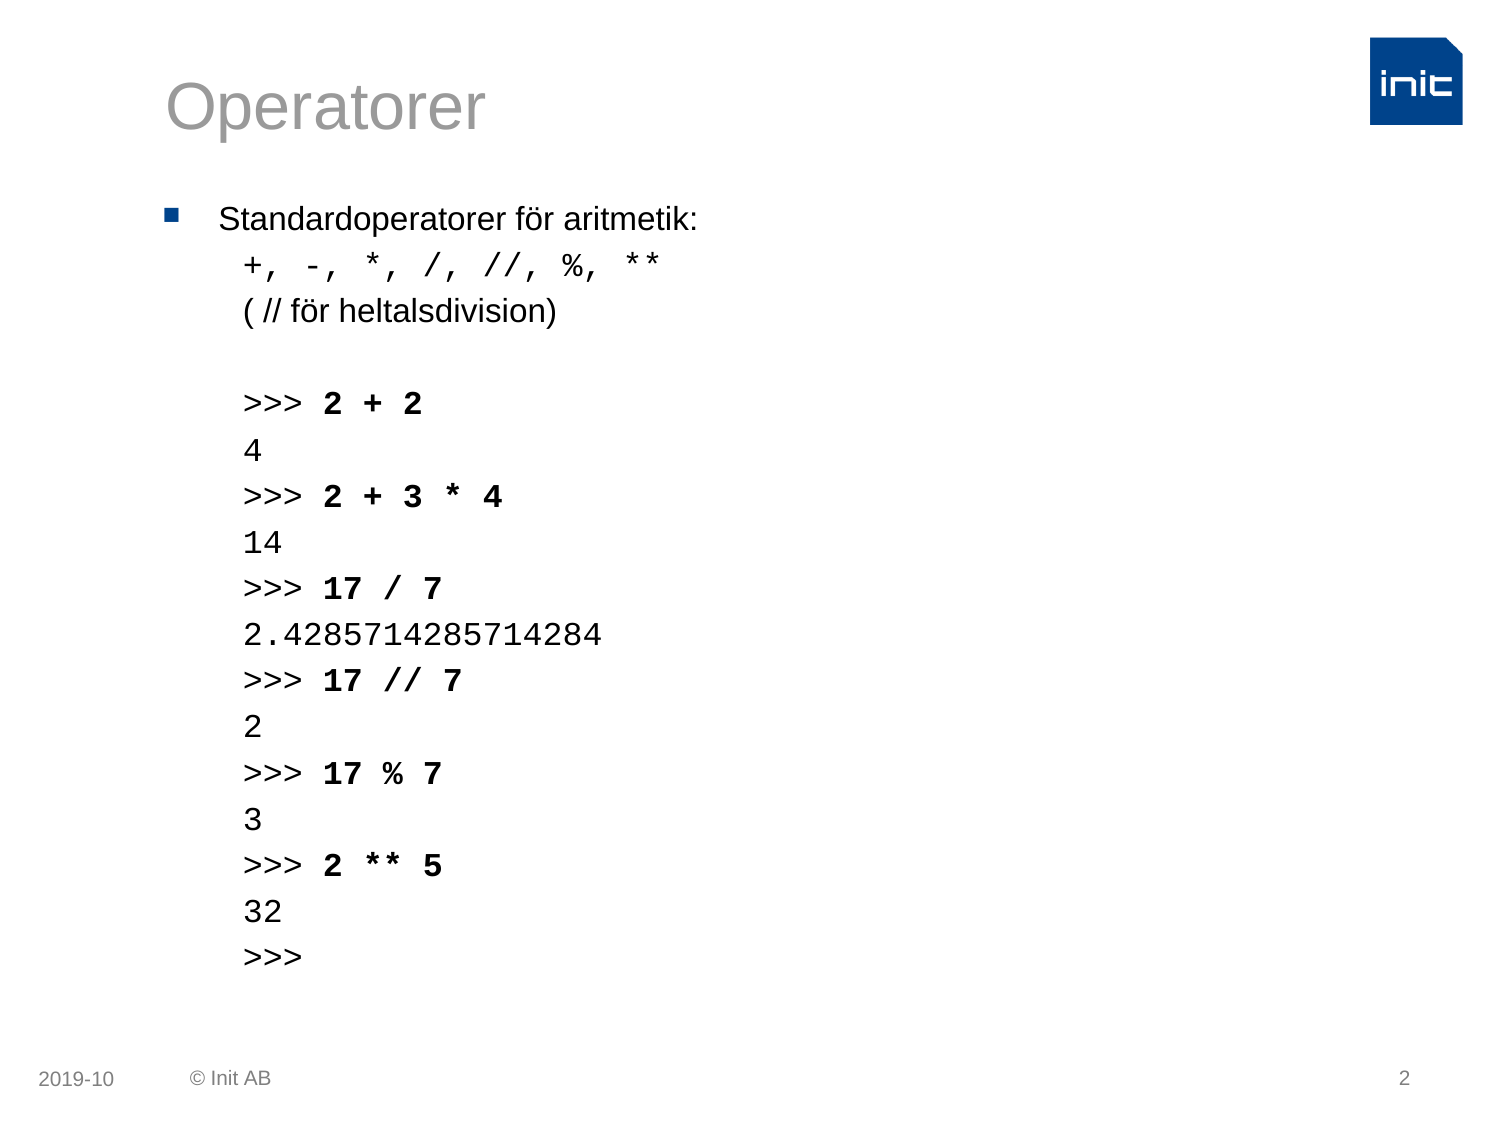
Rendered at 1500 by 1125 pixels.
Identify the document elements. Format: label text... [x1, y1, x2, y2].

picture [1370, 37, 1463, 125]
text_box <nummer> [1350, 1037, 1426, 1098]
text_box 2019-10 [23, 1038, 149, 1099]
text_box Standardoperatorer för aritmetik: +, -, *, /, //, %, ** ( // för heltalsdivision) >>> 2 + 2 4 >>> 2 + 3 * 4 14 >>> 17 / 7 2.4285714285714284 >>> 17 // 7 2 >>> 17 % 7 3 >>> 2 ** 5 32 >>> [150, 189, 1351, 963]
text_box © Init AB [174, 1037, 1326, 1098]
text_box Operatorer [150, 0, 1351, 151]
